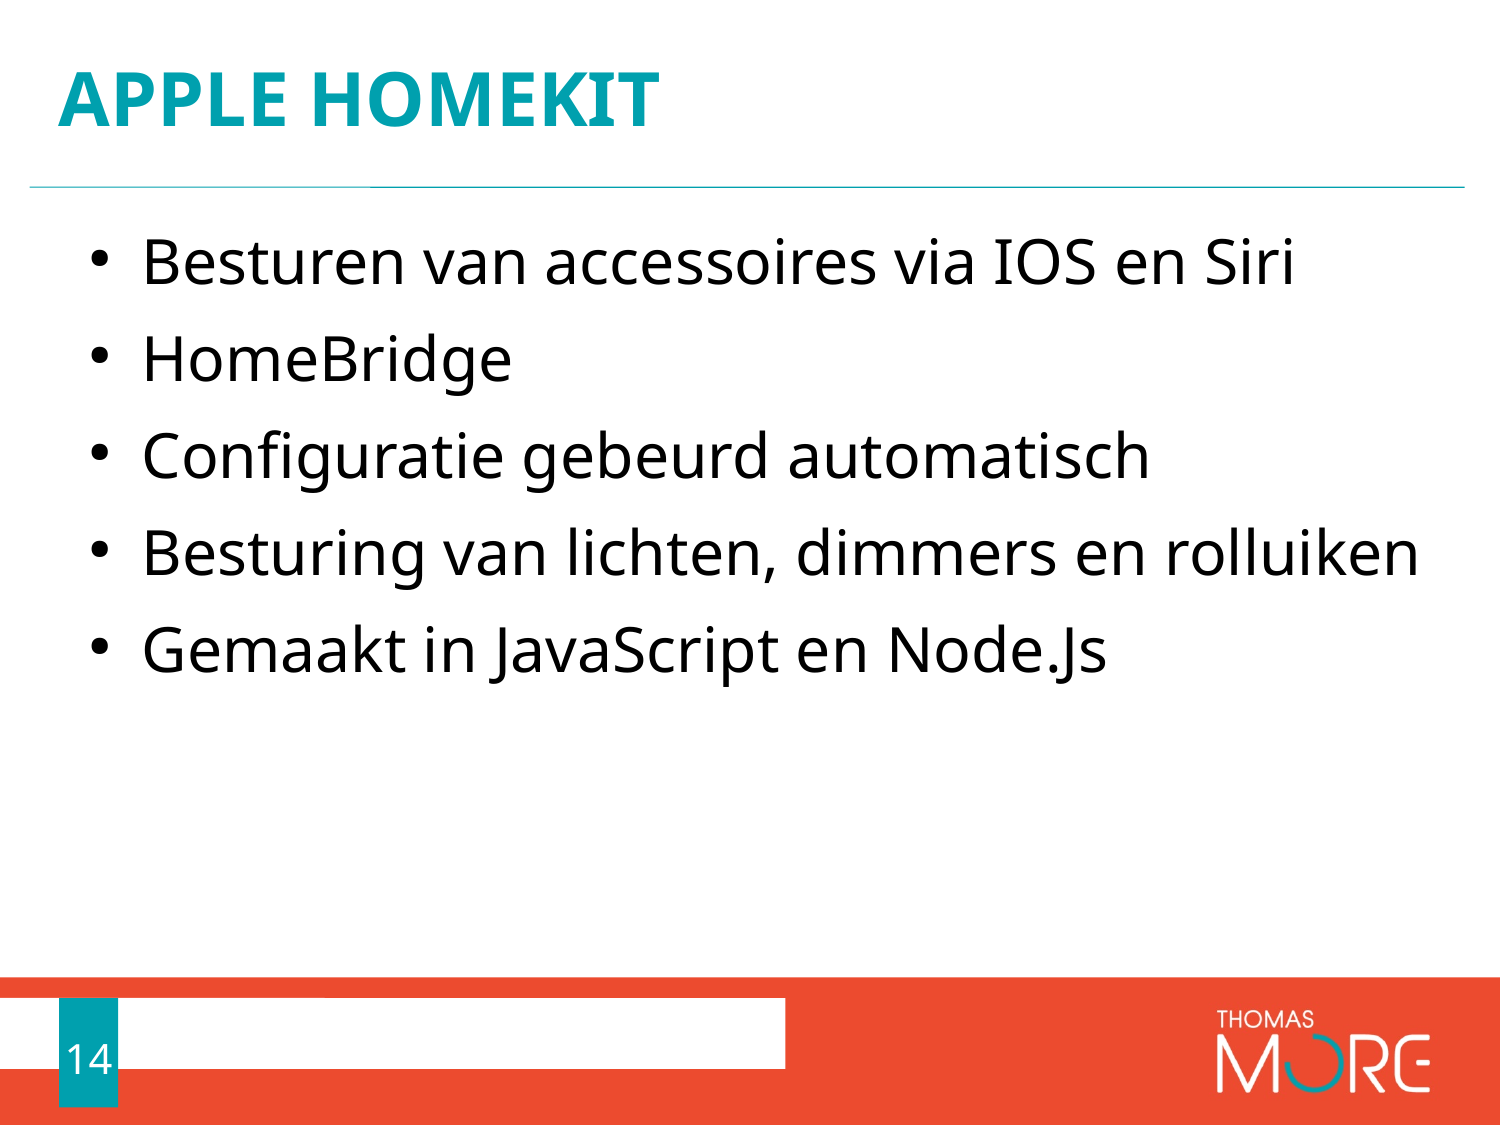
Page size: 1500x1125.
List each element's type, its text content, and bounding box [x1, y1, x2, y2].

picture [1187, 980, 1459, 1122]
title Apple homekit [0, 0, 1500, 188]
list Besturen van accessoires via IOS en Siri HomeBridge Configuratie gebeurd automatisch Besturing van lichten, dimmers en rolluiken Gemaakt in JavaScript en Node.Js [0, 188, 1500, 916]
slide_number <number> [59, 998, 119, 1108]
footer [123, 998, 786, 1069]
